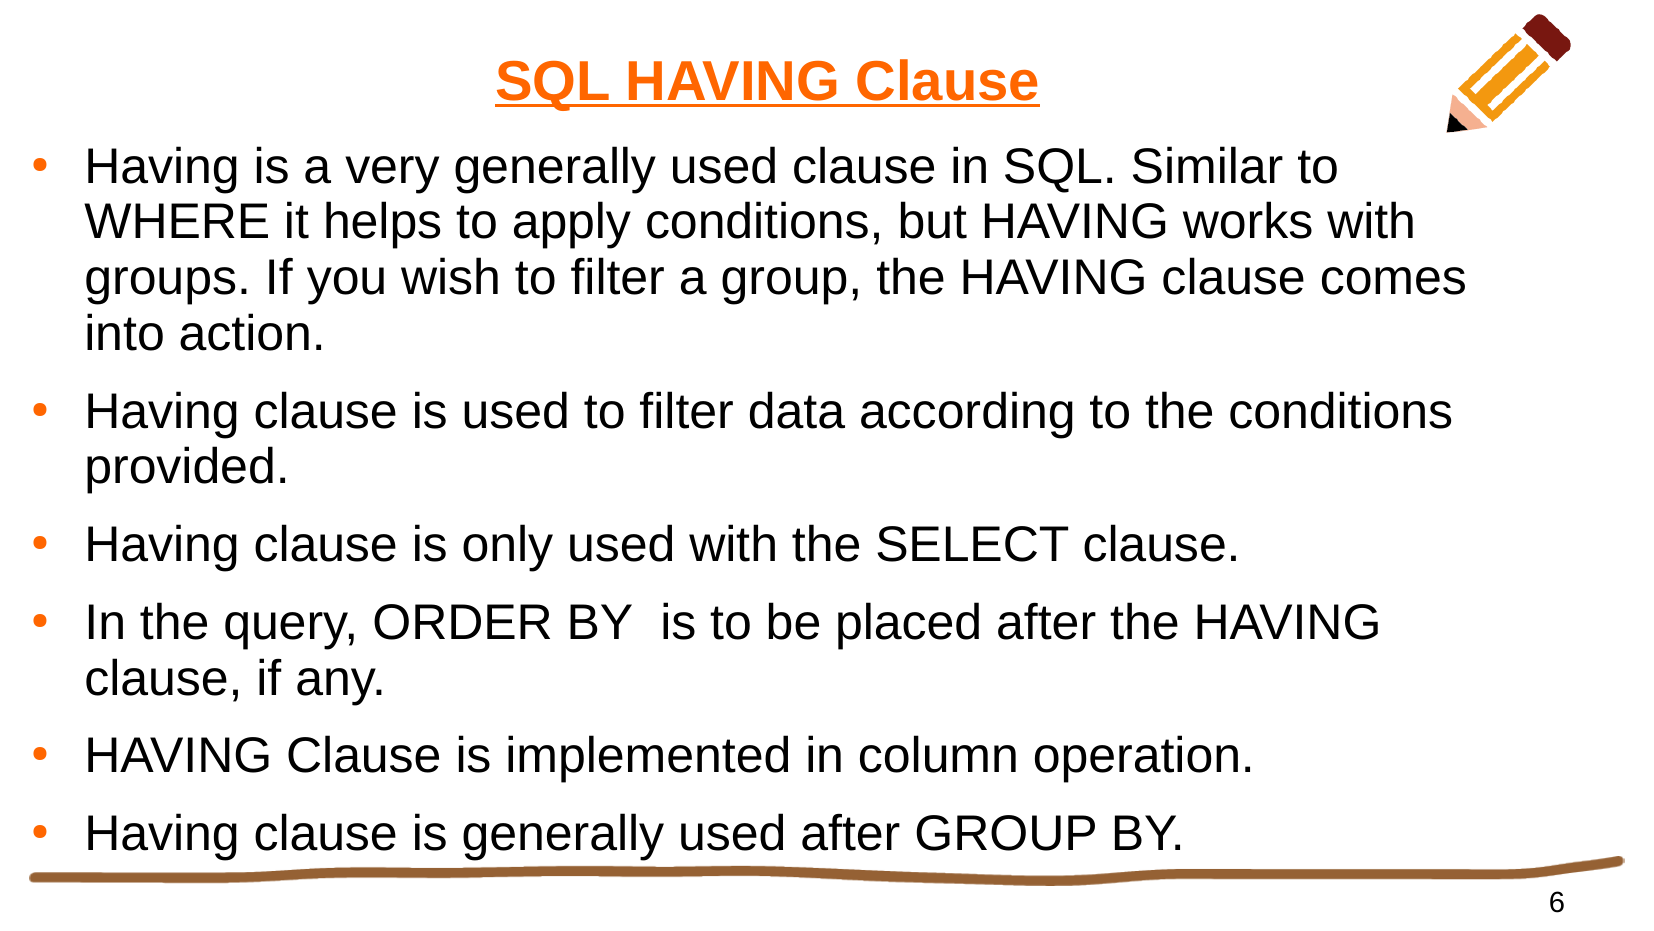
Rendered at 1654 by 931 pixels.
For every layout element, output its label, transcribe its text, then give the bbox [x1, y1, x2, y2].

list Having is a very generally used clause in SQL. Similar to WHERE it helps to apply conditions, but HAVING works with groups. If you wish to filter a group, the HAVING clause comes into action. Having clause is used to filter data according to the conditions provided. Having clause is only used with the SELECT clause. In the query, ORDER BY is to be placed after the HAVING clause, if any. HAVING Clause is implemented in column operation. Having clause is generally used after GROUP BY. [13, 137, 1538, 863]
picture [29, 856, 1625, 886]
title SQL HAVING Clause [88, 29, 1447, 133]
picture [1446, 14, 1571, 133]
